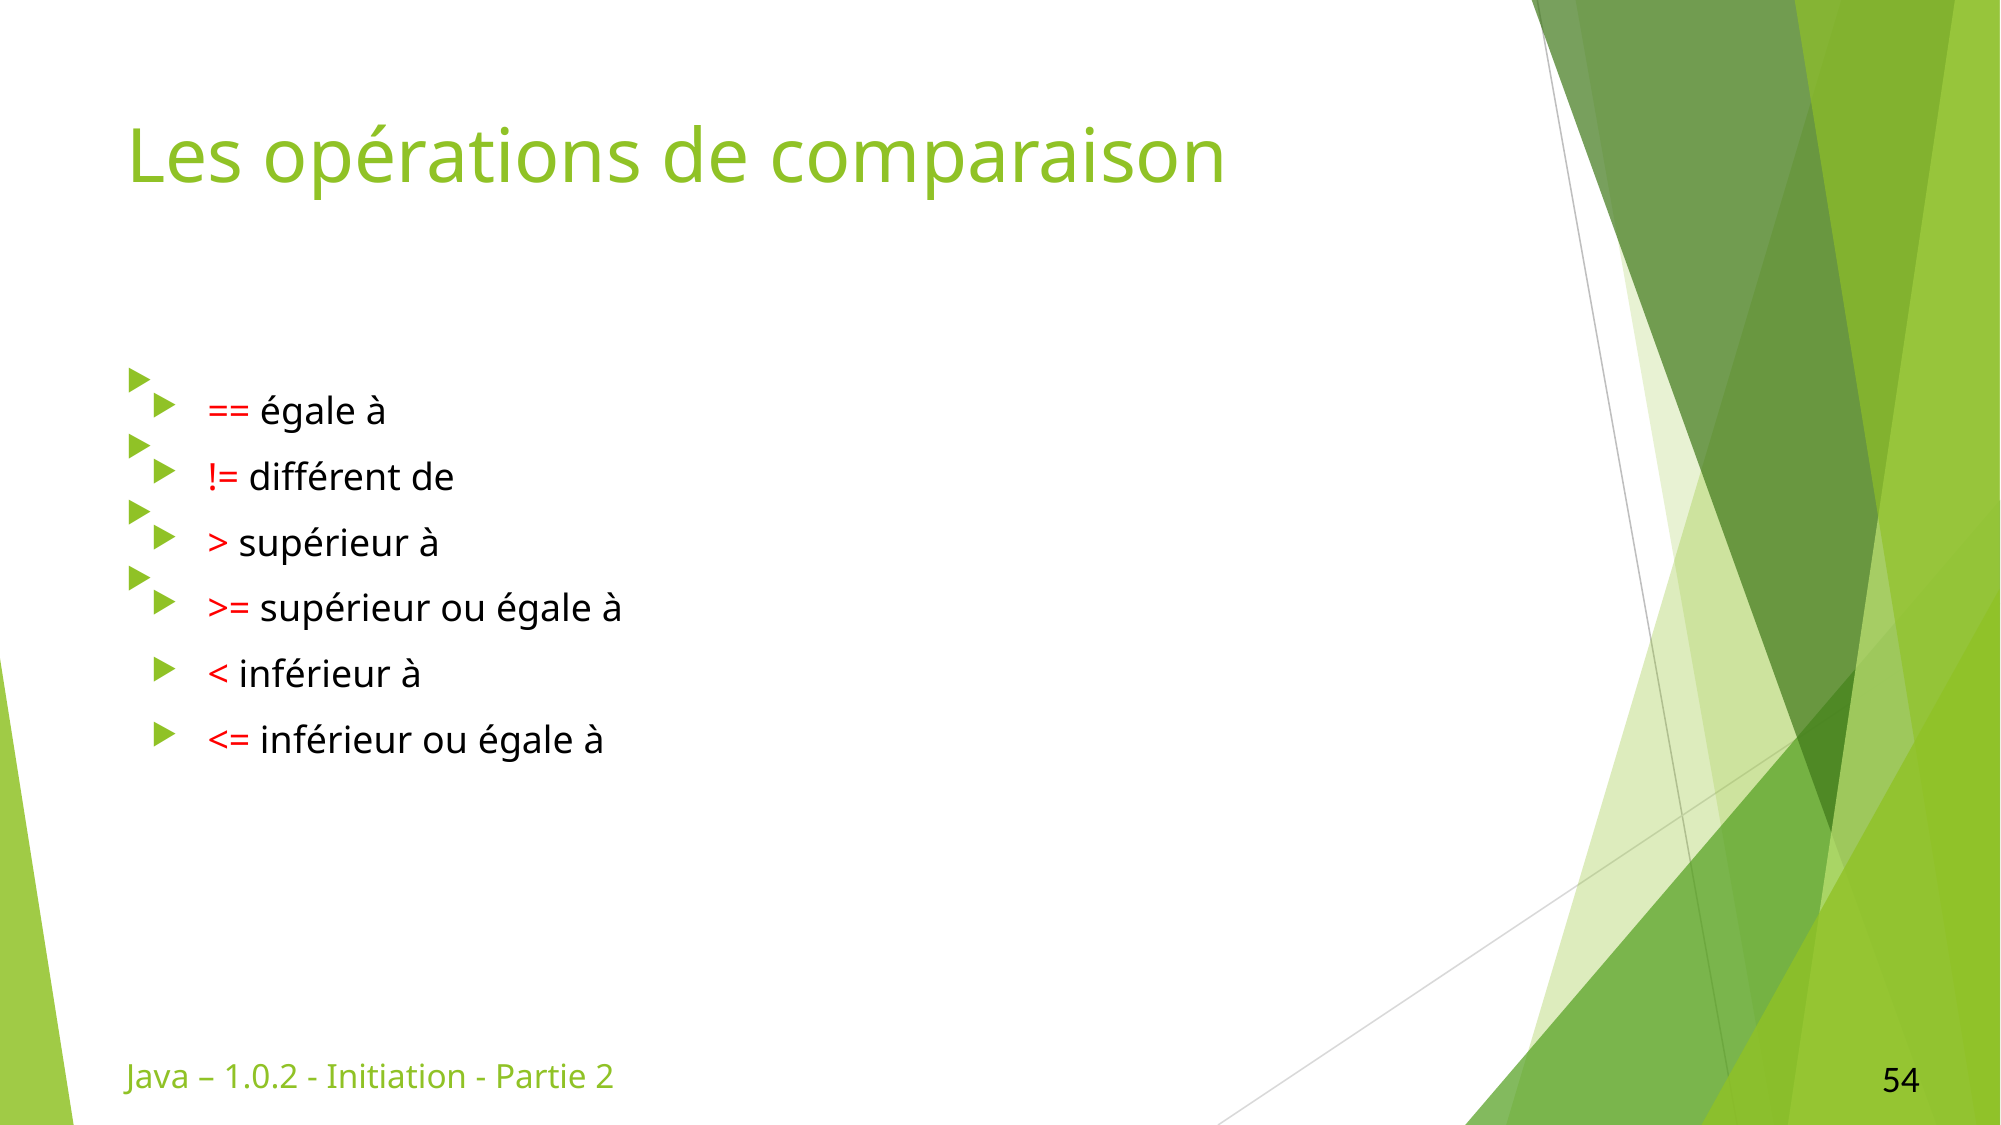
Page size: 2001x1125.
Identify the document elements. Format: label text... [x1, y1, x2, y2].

title Les opérations de comparaison [111, 99, 1522, 317]
text_box [1866, 1047, 1979, 1108]
text_box Java – 1.0.2 - Initiation - Partie 2 [111, 1047, 1094, 1109]
list [111, 354, 1522, 992]
text_box == égale à != différent de > supérieur à >= supérieur ou égale à < inférieur à <= inférieur ou égale à [136, 379, 1547, 1017]
